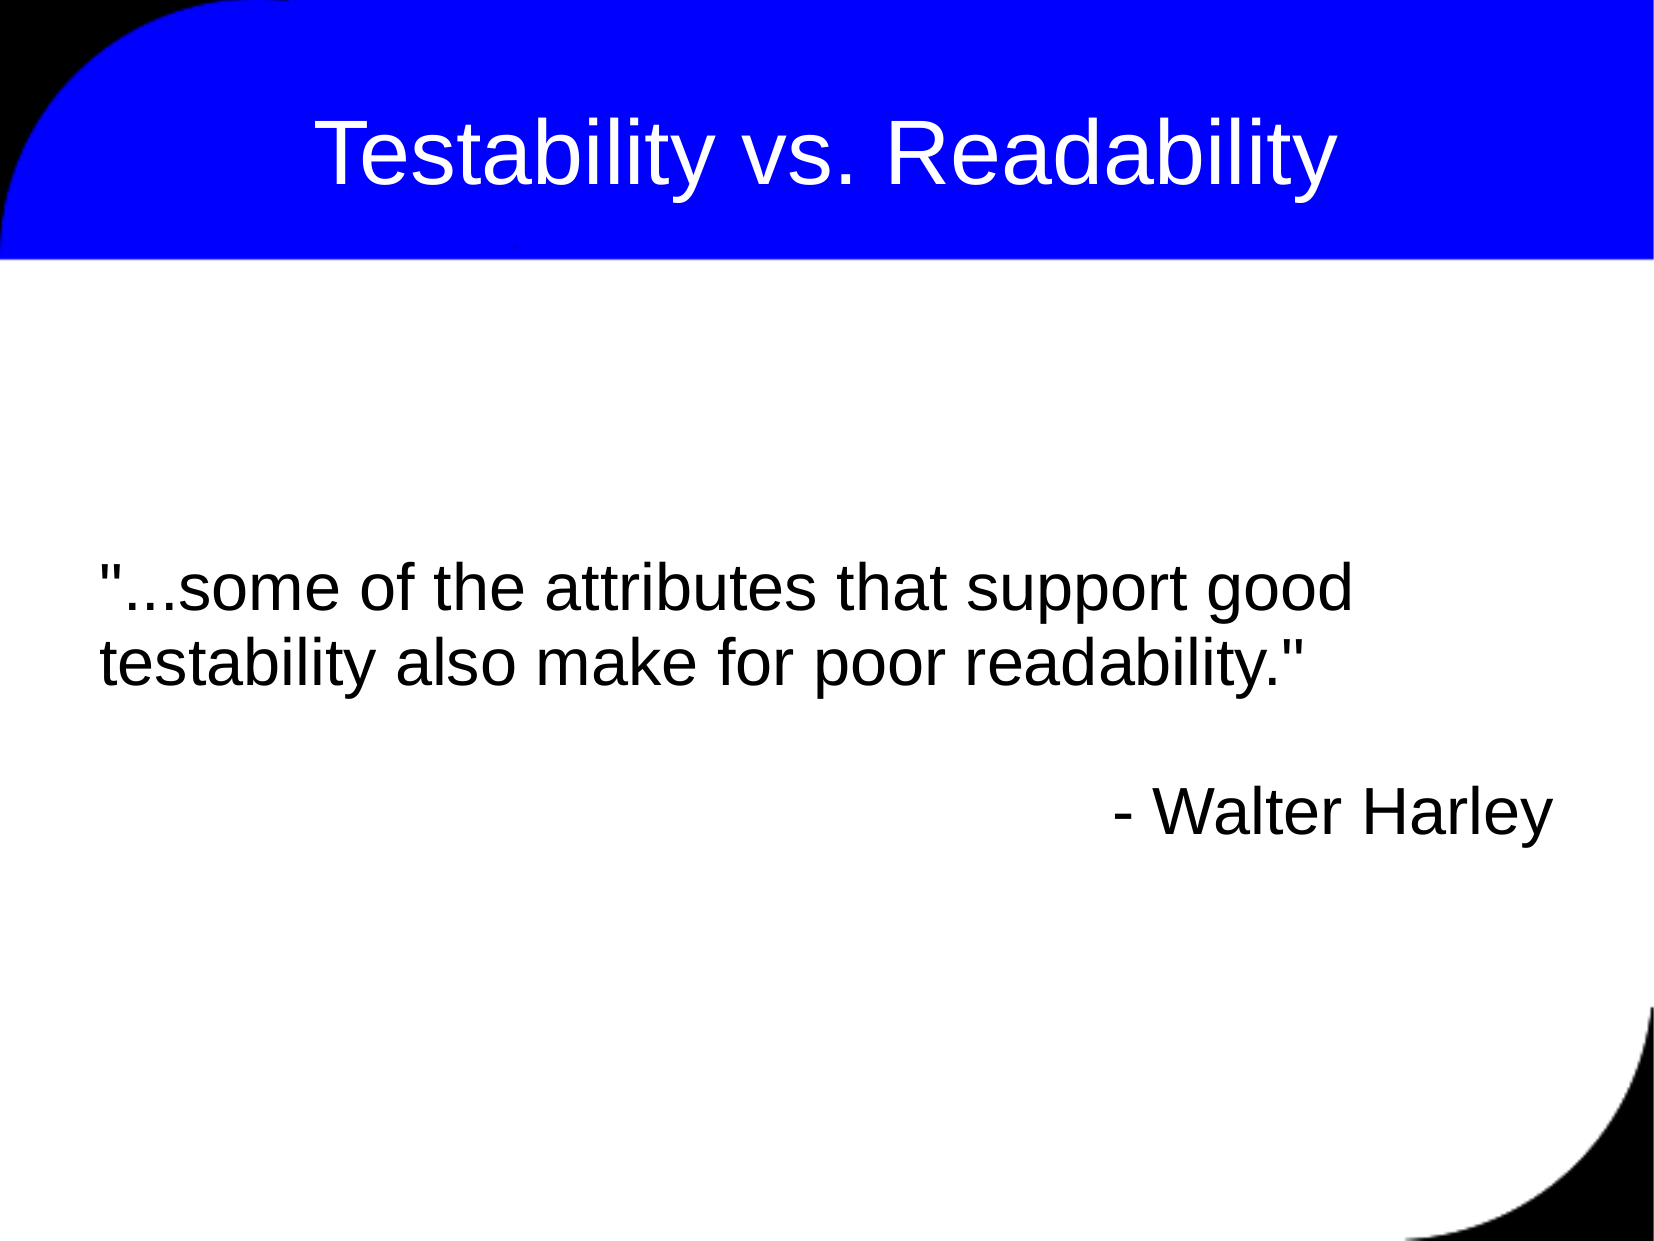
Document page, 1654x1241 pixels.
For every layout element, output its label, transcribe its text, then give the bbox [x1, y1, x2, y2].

subtitle "...some of the attributes that support good testability also make for poor readability." - Walter Harley [99, 297, 1555, 1102]
title Testability vs. Readability [82, 56, 1571, 250]
picture [0, 0, 1654, 1241]
